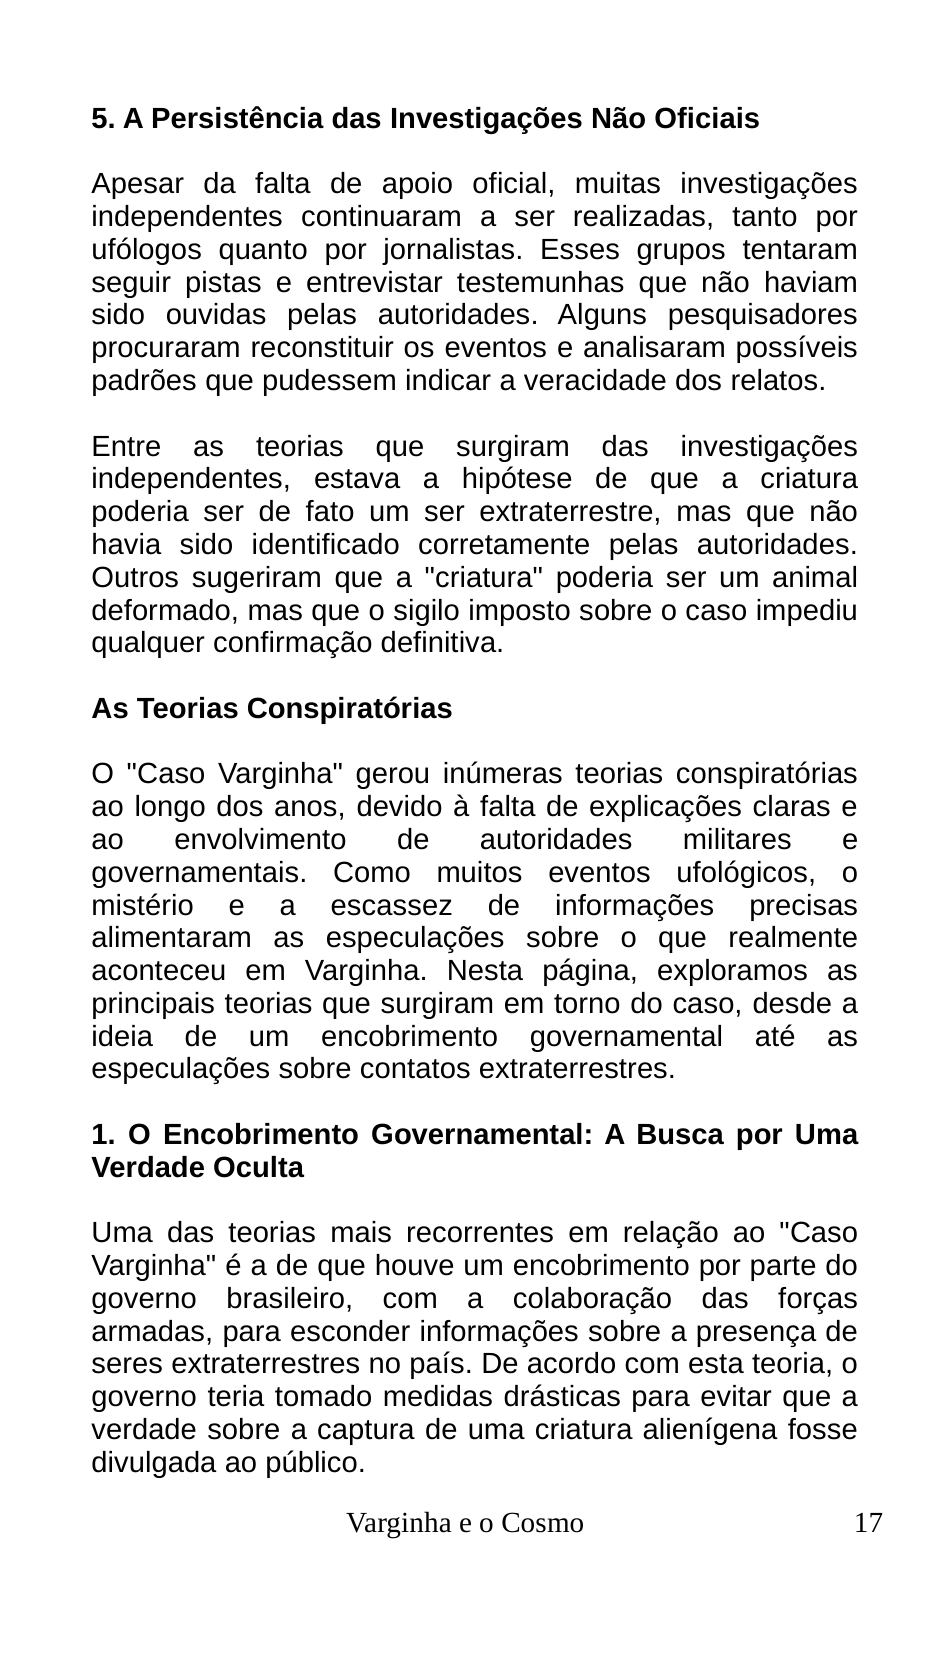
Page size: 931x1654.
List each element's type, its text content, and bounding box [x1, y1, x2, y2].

text_box 5. A Persistência das Investigações Não Oficiais Apesar da falta de apoio oficial, muitas investigações independentes continuaram a ser realizadas, tanto por ufólogos quanto por jornalistas. Esses grupos tentaram seguir pistas e entrevistar testemunhas que não haviam sido ouvidas pelas autoridades. Alguns pesquisadores procuraram reconstituir os eventos e analisaram possíveis padrões que pudessem indicar a veracidade dos relatos. Entre as teorias que surgiram das investigações independentes, estava a hipótese de que a criatura poderia ser de fato um ser extraterrestre, mas que não havia sido identificado corretamente pelas autoridades. Outros sugeriram que a "criatura" poderia ser um animal deformado, mas que o sigilo imposto sobre o caso impediu qualquer confirmação definitiva. As Teorias Conspiratórias O "Caso Varginha" gerou inúmeras teorias conspiratórias ao longo dos anos, devido à falta de explicações claras e ao envolvimento de autoridades militares e governamentais. Como muitos eventos ufológicos, o mistério e a escassez de informações precisas alimentaram as especulações sobre o que realmente aconteceu em Varginha. Nesta página, exploramos as principais teorias que surgiram em torno do caso, desde a ideia de um encobrimento governamental até as especulações sobre contatos extraterrestres. 1. O Encobrimento Governamental: A Busca por Uma Verdade Oculta Uma das teorias mais recorrentes em relação ao "Caso Varginha" é a de que houve um encobrimento por parte do governo brasileiro, com a colaboração das forças armadas, para esconder informações sobre a presença de seres extraterrestres no país. De acordo com esta teoria, o governo teria tomado medidas drásticas para evitar que a verdade sobre a captura de uma criatura alienígena fosse divulgada ao público. [76, 94, 875, 1552]
